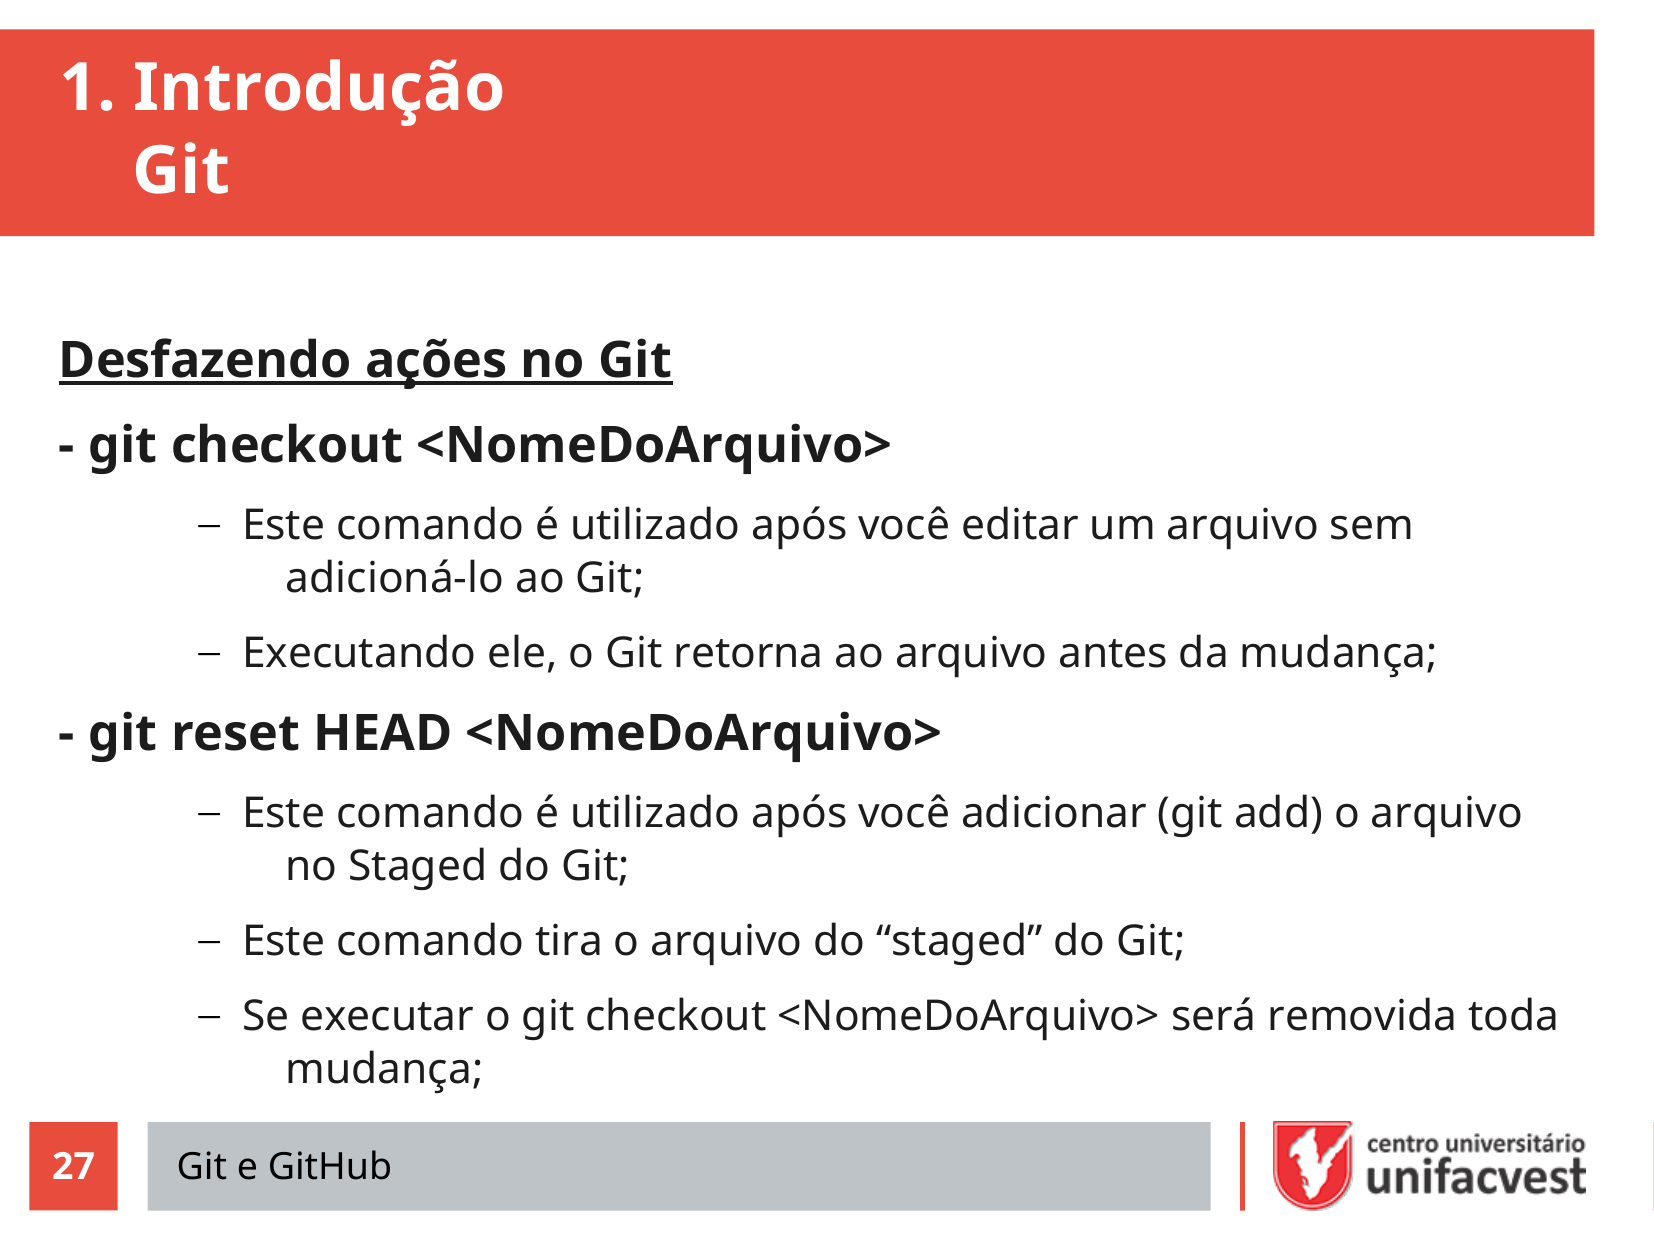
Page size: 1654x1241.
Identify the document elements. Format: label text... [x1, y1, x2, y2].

text_box Git e GitHub [161, 1132, 1212, 1196]
text_box [1245, 1120, 1654, 1212]
title 1. Introdução Git [59, 59, 1595, 207]
picture [1273, 1121, 1586, 1211]
list Desfazendo ações no Git - git checkout <NomeDoArquivo> Este comando é utilizado após você editar um arquivo sem adicioná-lo ao Git; Executando ele, o Git retorna ao arquivo antes da mudança; - git reset HEAD <NomeDoArquivo> Este comando é utilizado após você adicionar (git add) o arquivo no Staged do Git; Este comando tira o arquivo do “staged” do Git; Se executar o git checkout <NomeDoArquivo> será removida toda mudança; [59, 324, 1566, 1093]
